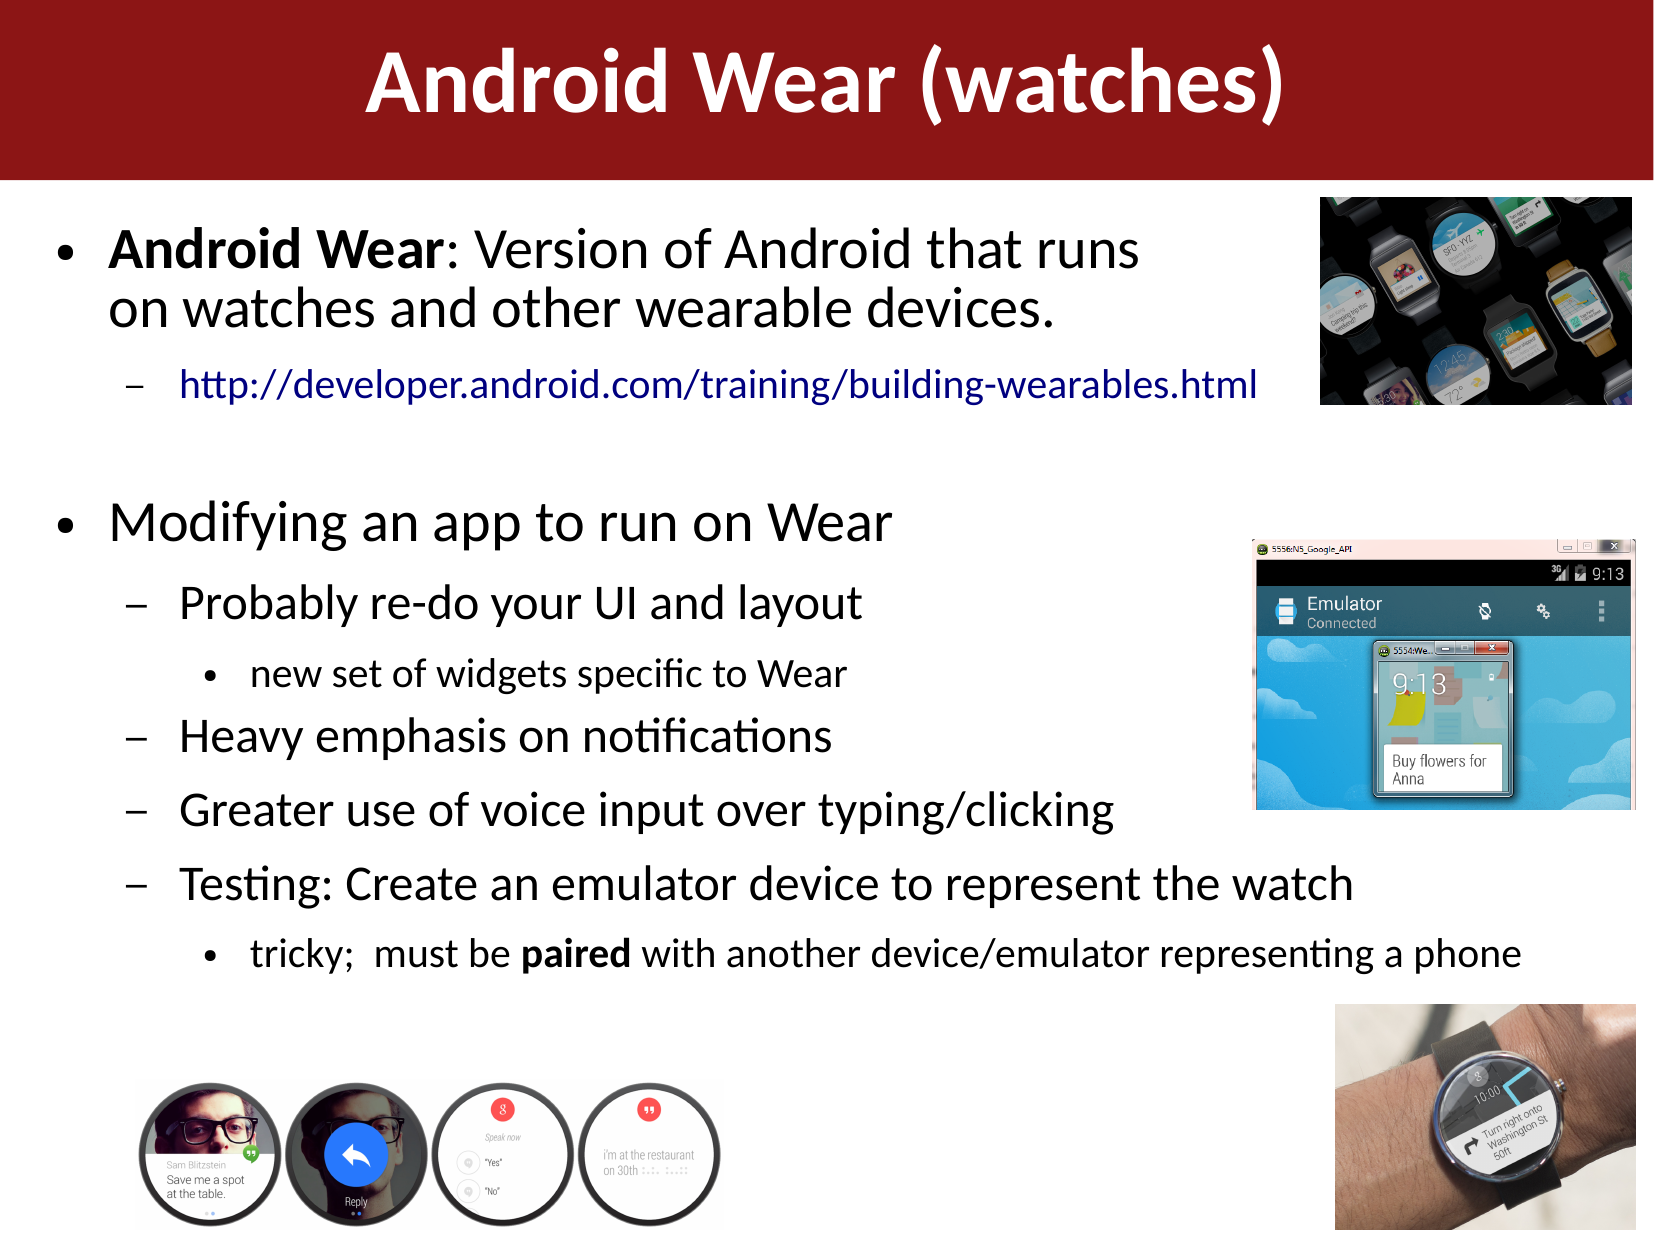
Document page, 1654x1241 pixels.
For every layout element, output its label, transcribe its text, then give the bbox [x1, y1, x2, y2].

picture [1335, 1004, 1636, 1231]
list Android Wear: Version of Android that runs on watches and other wearable devices. http://developer.android.com/training/building-wearables.html Modifying an app to run on Wear Probably re-do your UI and layout new set of widgets specific to Wear Heavy emphasis on notifications Greater use of voice input over typing/clicking Testing: Create an emulator device to represent the watch tricky; must be paired with another device/emulator representing a phone [37, 225, 1636, 1186]
title Android Wear (watches) [0, 0, 1654, 181]
picture [1252, 539, 1636, 811]
picture [1320, 197, 1632, 406]
picture [135, 1079, 724, 1230]
